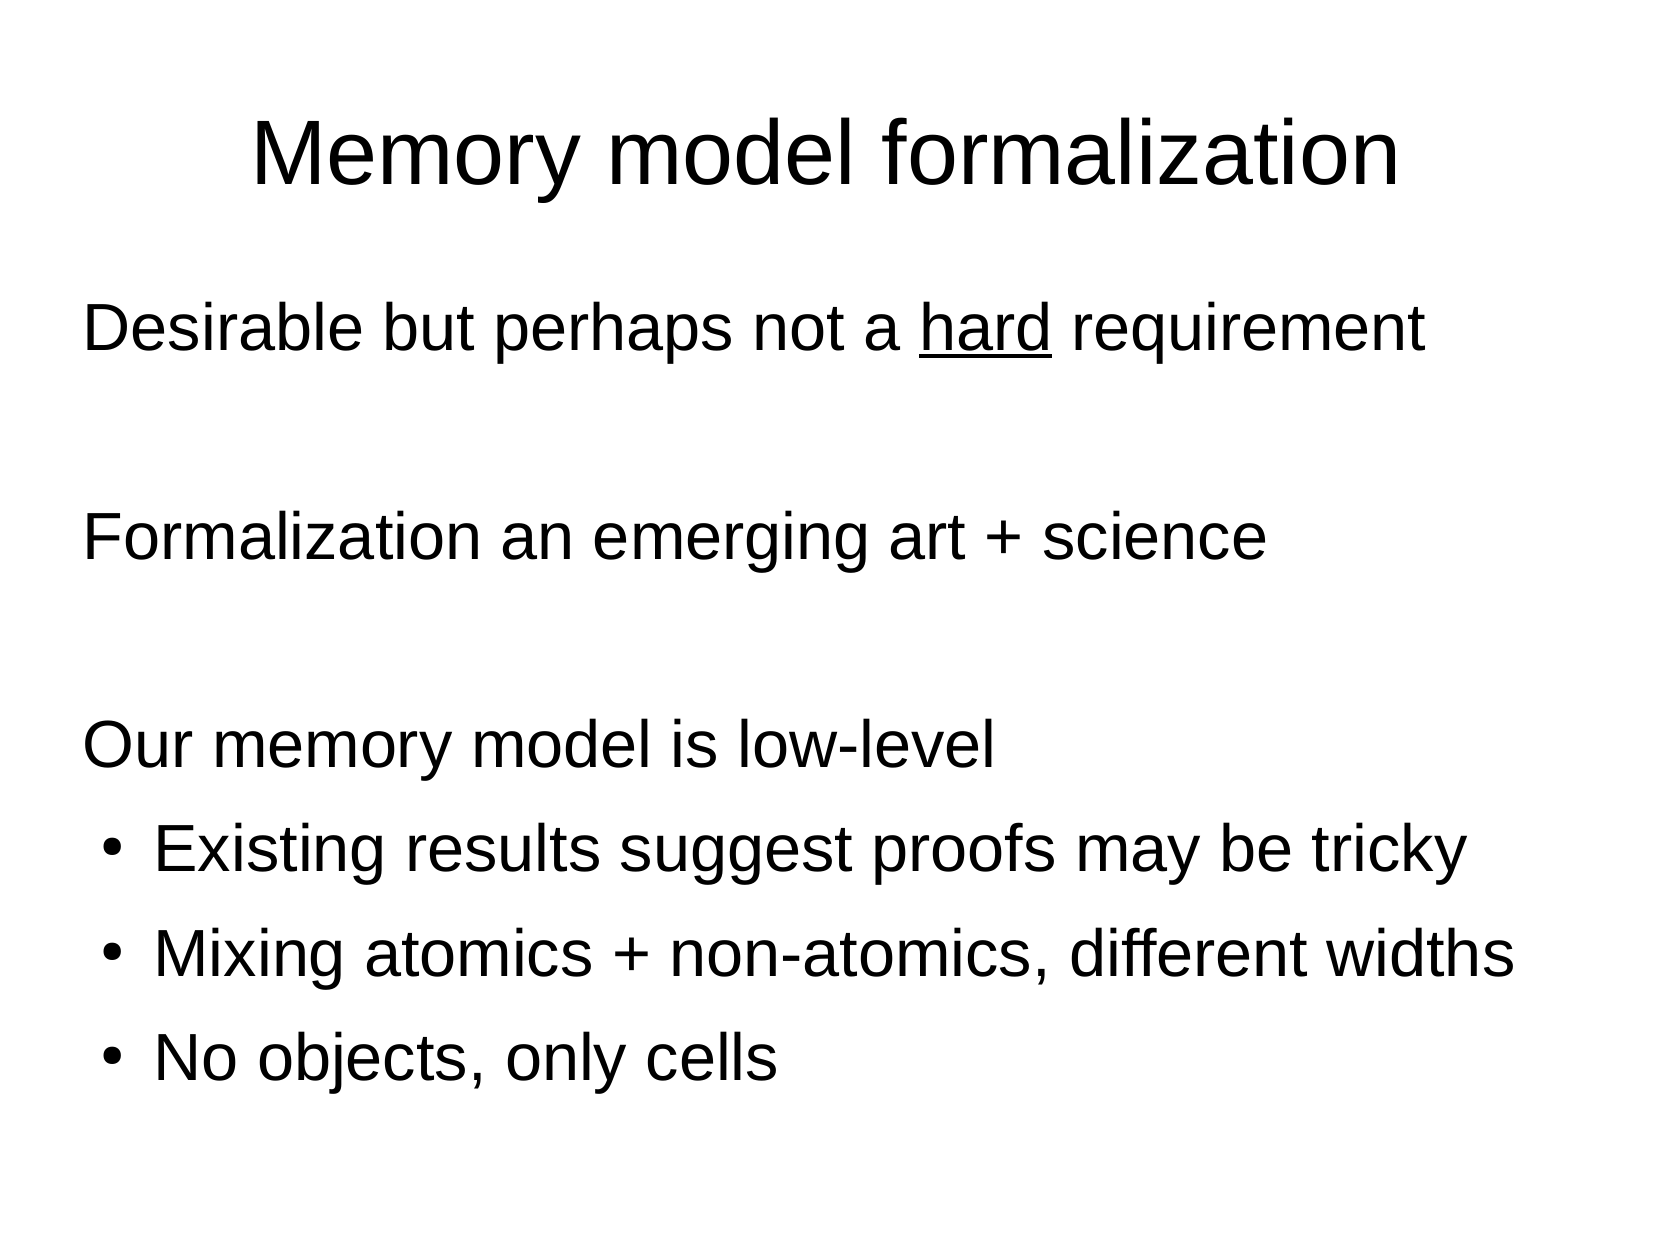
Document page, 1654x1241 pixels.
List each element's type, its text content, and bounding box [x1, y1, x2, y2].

list Desirable but perhaps not a hard requirement Formalization an emerging art + science Our memory model is low-level Existing results suggest proofs may be tricky Mixing atomics + non-atomics, different widths No objects, only cells [82, 290, 1571, 1093]
title Memory model formalization [82, 49, 1571, 257]
